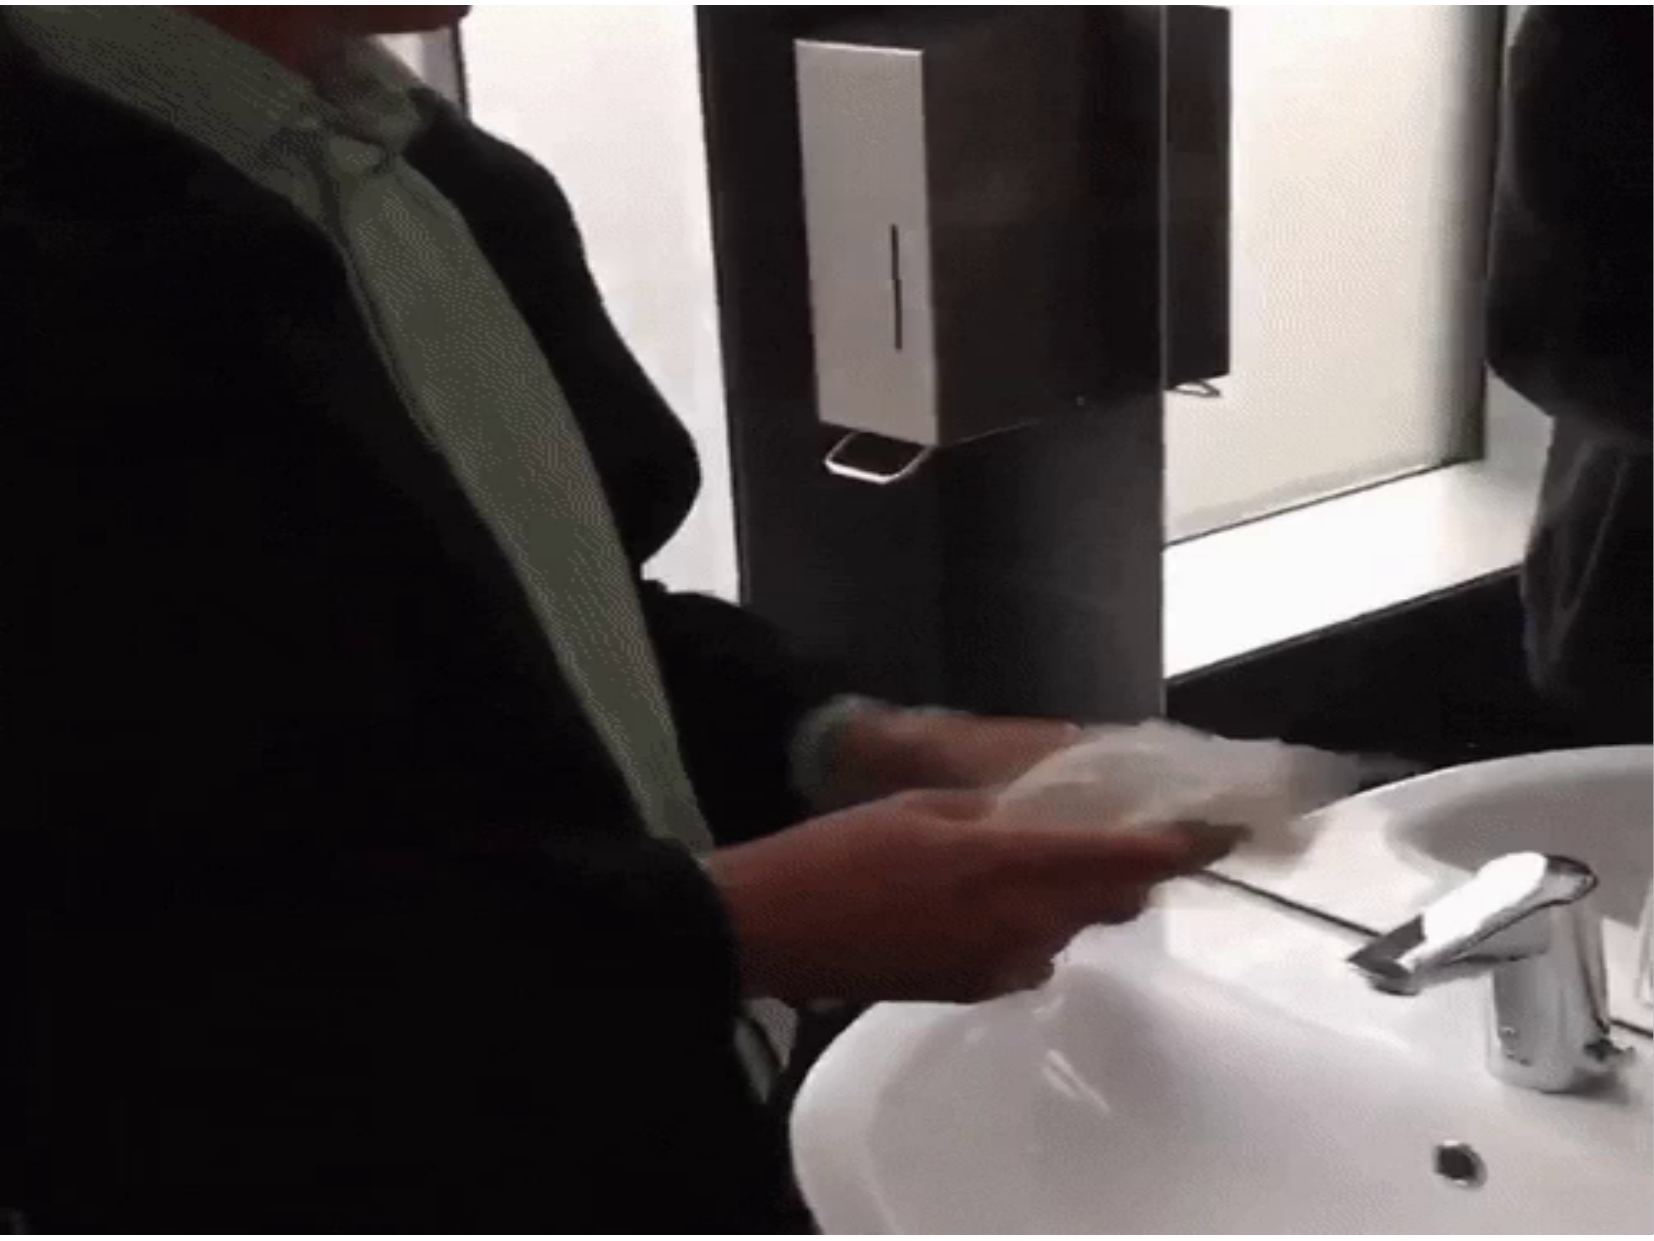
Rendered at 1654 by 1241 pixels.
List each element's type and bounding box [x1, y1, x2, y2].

text_box [0, 5, 1654, 1235]
